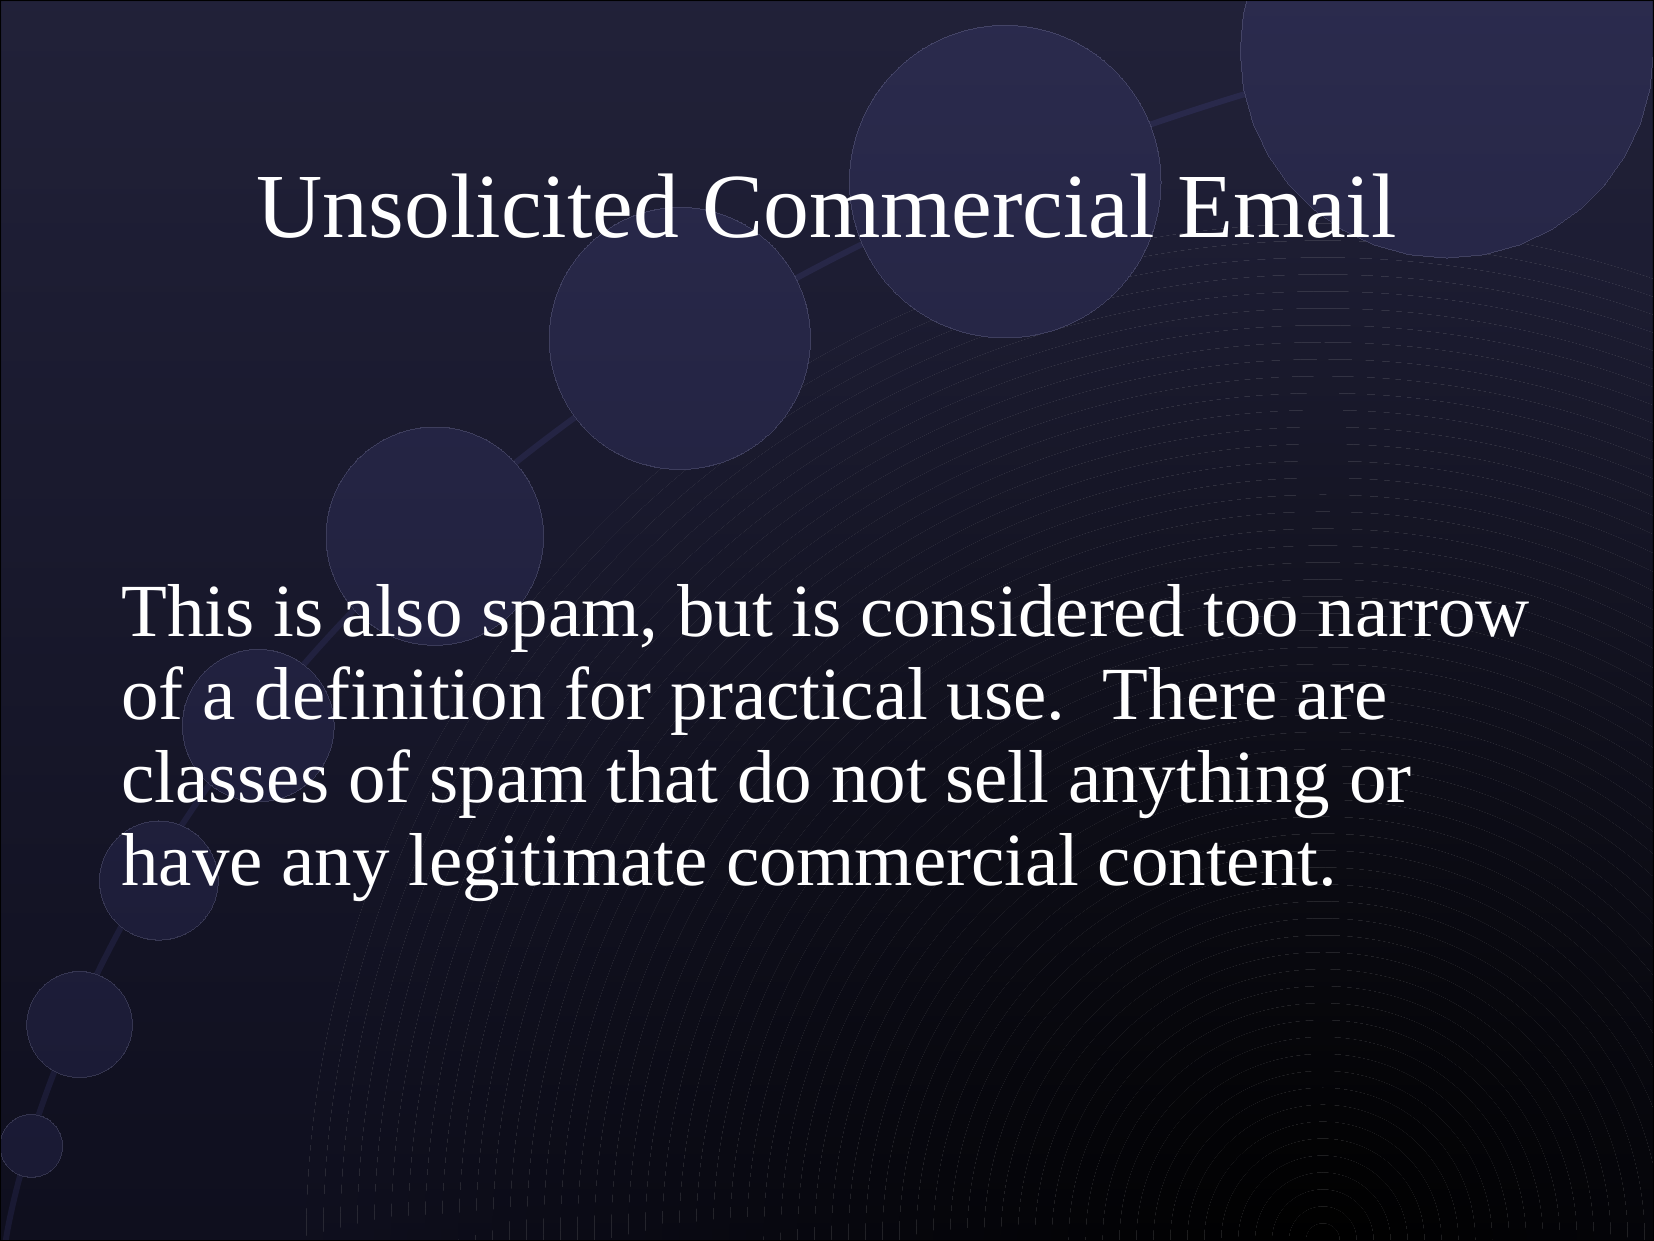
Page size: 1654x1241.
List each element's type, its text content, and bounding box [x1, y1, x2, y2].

title Unsolicited Commercial Email [121, 102, 1534, 311]
subtitle This is also spam, but is considered too narrow of a definition for practical use. There are classes of spam that do not sell anything or have any legitimate commercial content. [121, 344, 1534, 1127]
